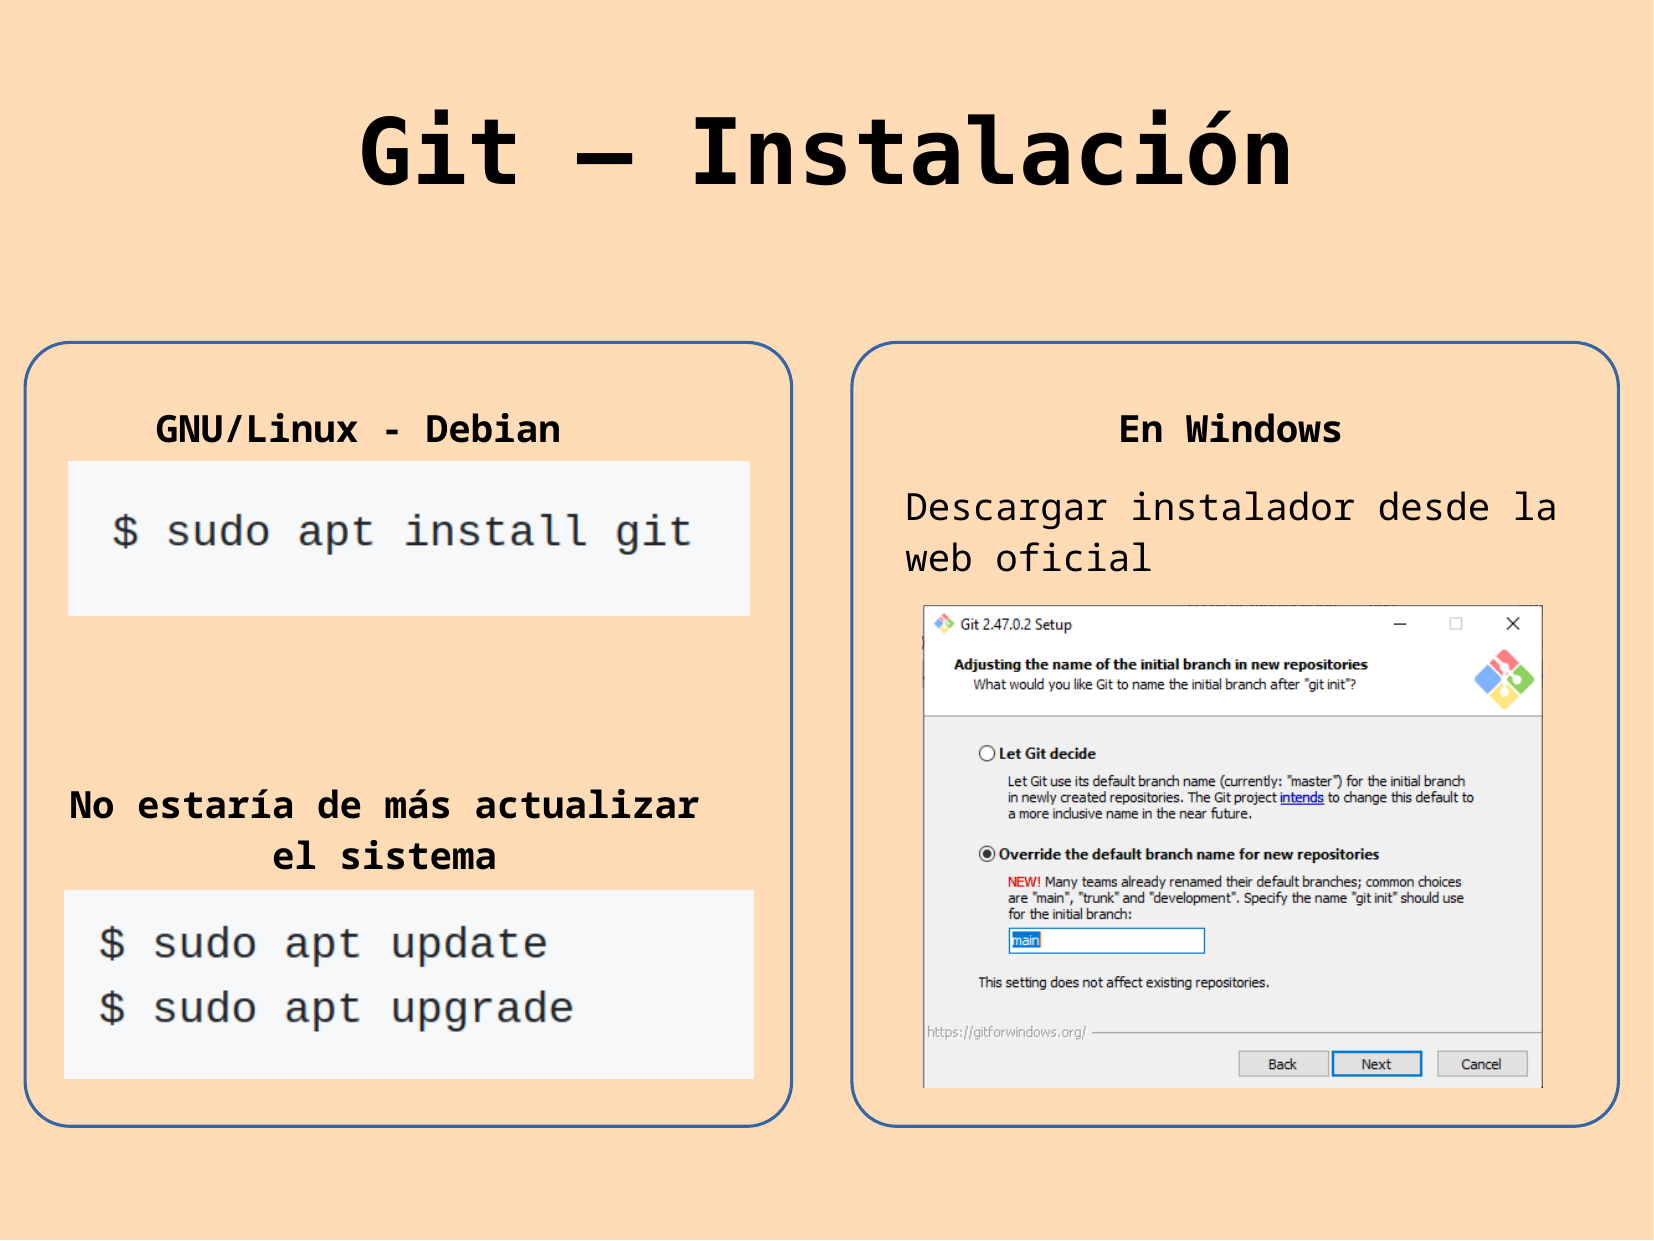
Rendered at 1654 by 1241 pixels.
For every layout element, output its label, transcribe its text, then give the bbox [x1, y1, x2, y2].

picture [922, 605, 1543, 1088]
text_box No estaría de más actualizar el sistema [54, 753, 738, 907]
picture [68, 461, 750, 616]
text_box GNU/Linux - Debian [141, 379, 593, 461]
text_box En Windows [1103, 379, 1372, 455]
title Git – Instalación [82, 49, 1571, 257]
picture [64, 890, 754, 1079]
text_box Descargar instalador desde la web oficial [890, 455, 1586, 607]
